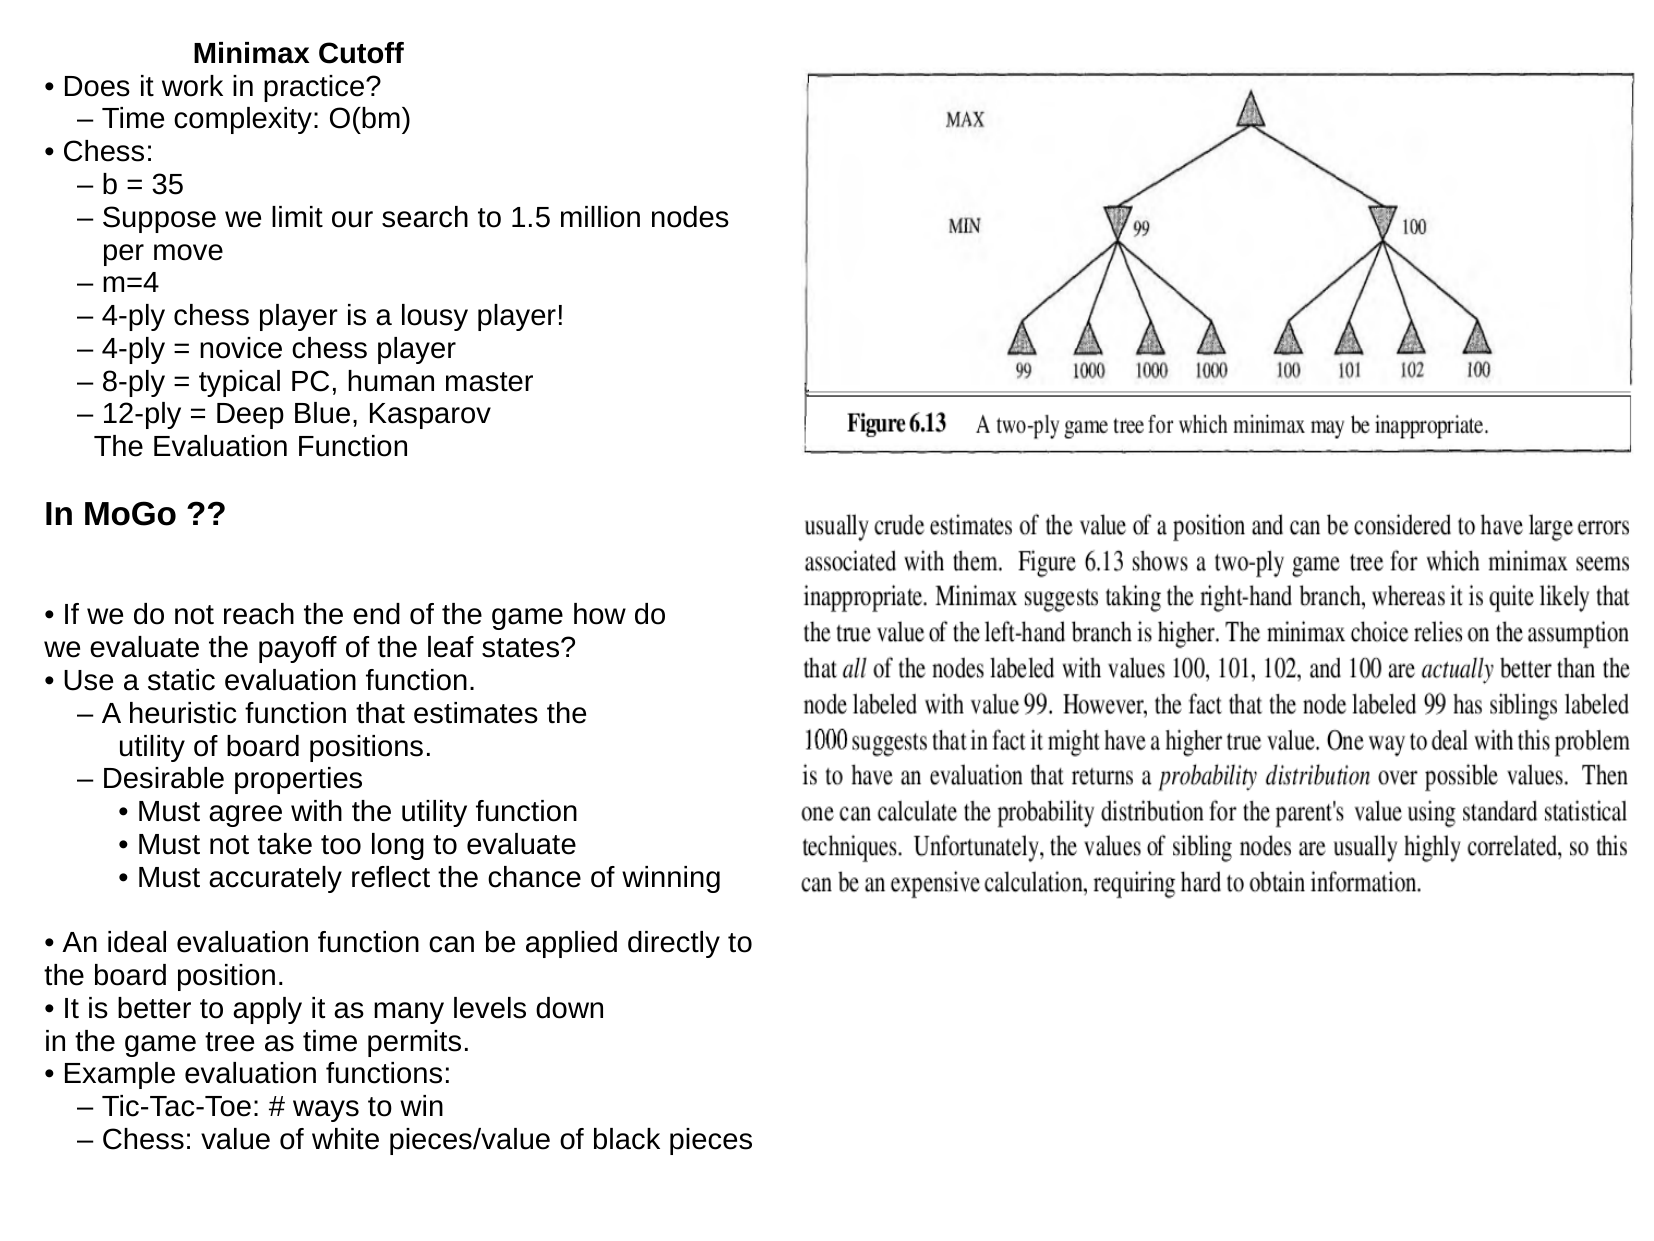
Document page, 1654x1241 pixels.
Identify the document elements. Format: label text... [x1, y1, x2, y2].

picture [975, 58, 1654, 904]
text_box Minimax Cutoff • Does it work in practice? – Time complexity: O(bm) • Chess: – b = 35 – Suppose we limit our search to 1.5 million nodes per move – m=4 – 4-ply chess player is a lousy player! – 4-ply = novice chess player – 8-ply = typical PC, human master – 12-ply = Deep Blue, Kasparov The Evaluation Function In MoGo ?? • If we do not reach the end of the game how do we evaluate the payoff of the leaf states? • Use a static evaluation function. – A heuristic function that estimates the utility of board positions. – Desirable properties • Must agree with the utility function • Must not take too long to evaluate • Must accurately reflect the chance of winning • An ideal evaluation function can be applied directly to the board position. • It is better to apply it as many levels down in the game tree as time permits. • Example evaluation functions: – Tic-Tac-Toe: # ways to win – Chess: value of white pieces/value of black pieces [29, 29, 975, 1196]
